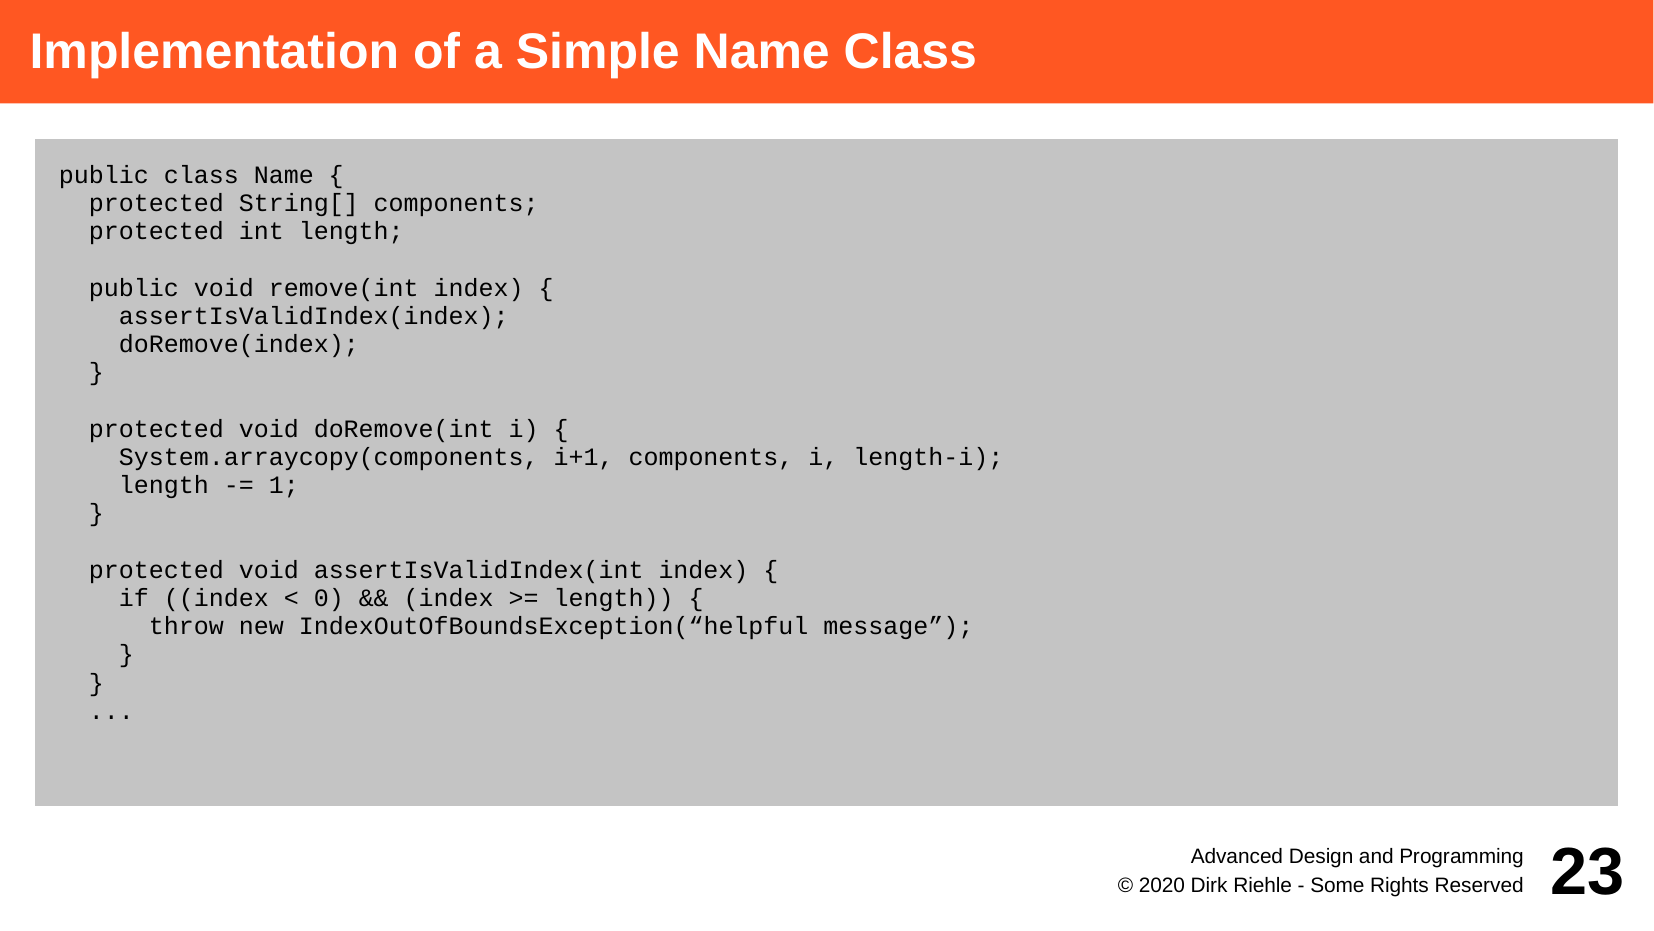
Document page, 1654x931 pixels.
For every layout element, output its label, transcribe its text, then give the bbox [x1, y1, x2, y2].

list public class Name { protected String[] components; protected int length; public void remove(int index) { assertIsValidIndex(index); doRemove(index); } protected void doRemove(int i) { System.arraycopy(components, i+1, components, i, length-i); length -= 1; } protected void assertIsValidIndex(int index) { if ((index < 0) && (index >= length)) { throw new IndexOutOfBoundsException(“helpful message”); } } ... [29, 132, 1625, 813]
title Implementation of a Simple Name Class [0, 0, 1654, 104]
